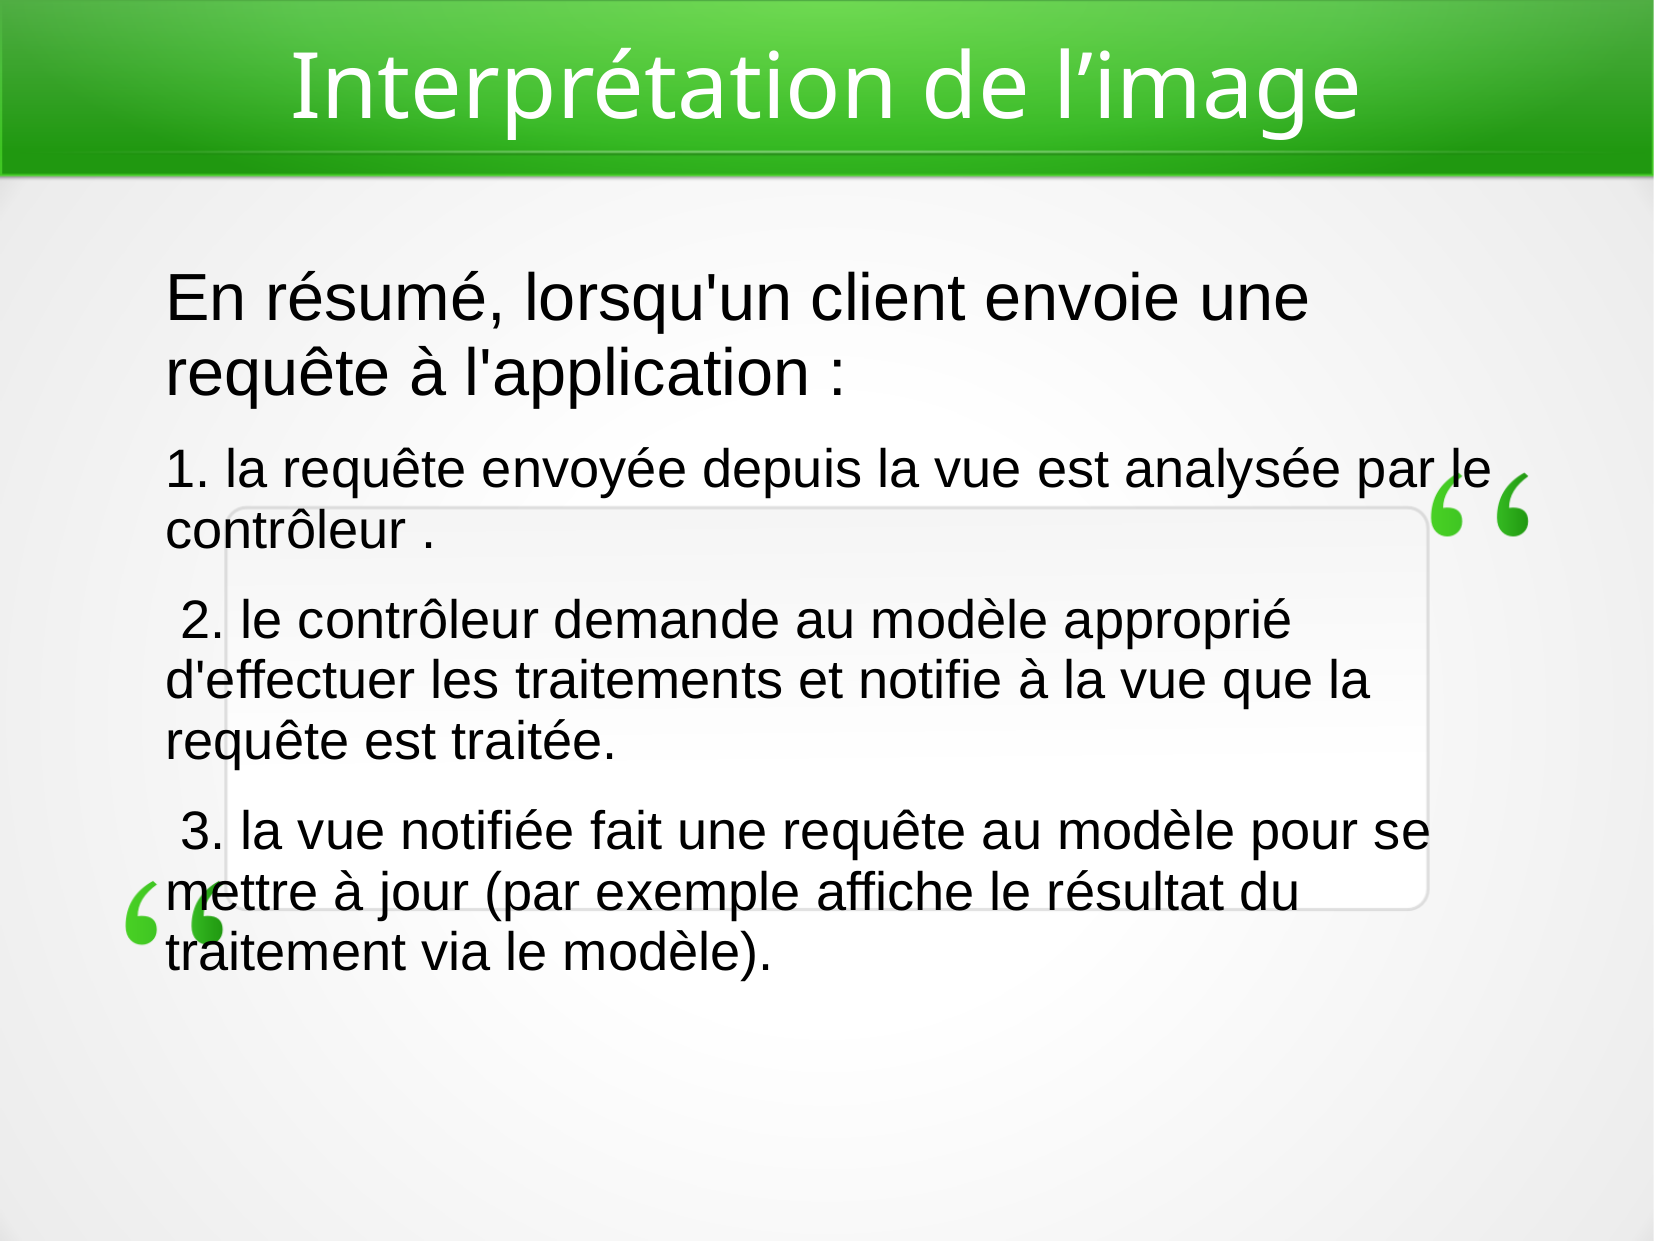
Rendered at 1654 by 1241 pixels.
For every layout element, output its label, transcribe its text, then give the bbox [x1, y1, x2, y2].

list En résumé, lorsqu'un client envoie une requête à l'application : 1. la requête envoyée depuis la vue est analysée par le contrôleur . 2. le contrôleur demande au modèle approprié d'effectuer les traitements et notifie à la vue que la requête est traitée. 3. la vue notifiée fait une requête au modèle pour se mettre à jour (par exemple affiche le résultat du traitement via le modèle). [94, 259, 1524, 1052]
title Interprétation de l’image [82, 11, 1571, 154]
picture [0, 0, 1654, 1241]
